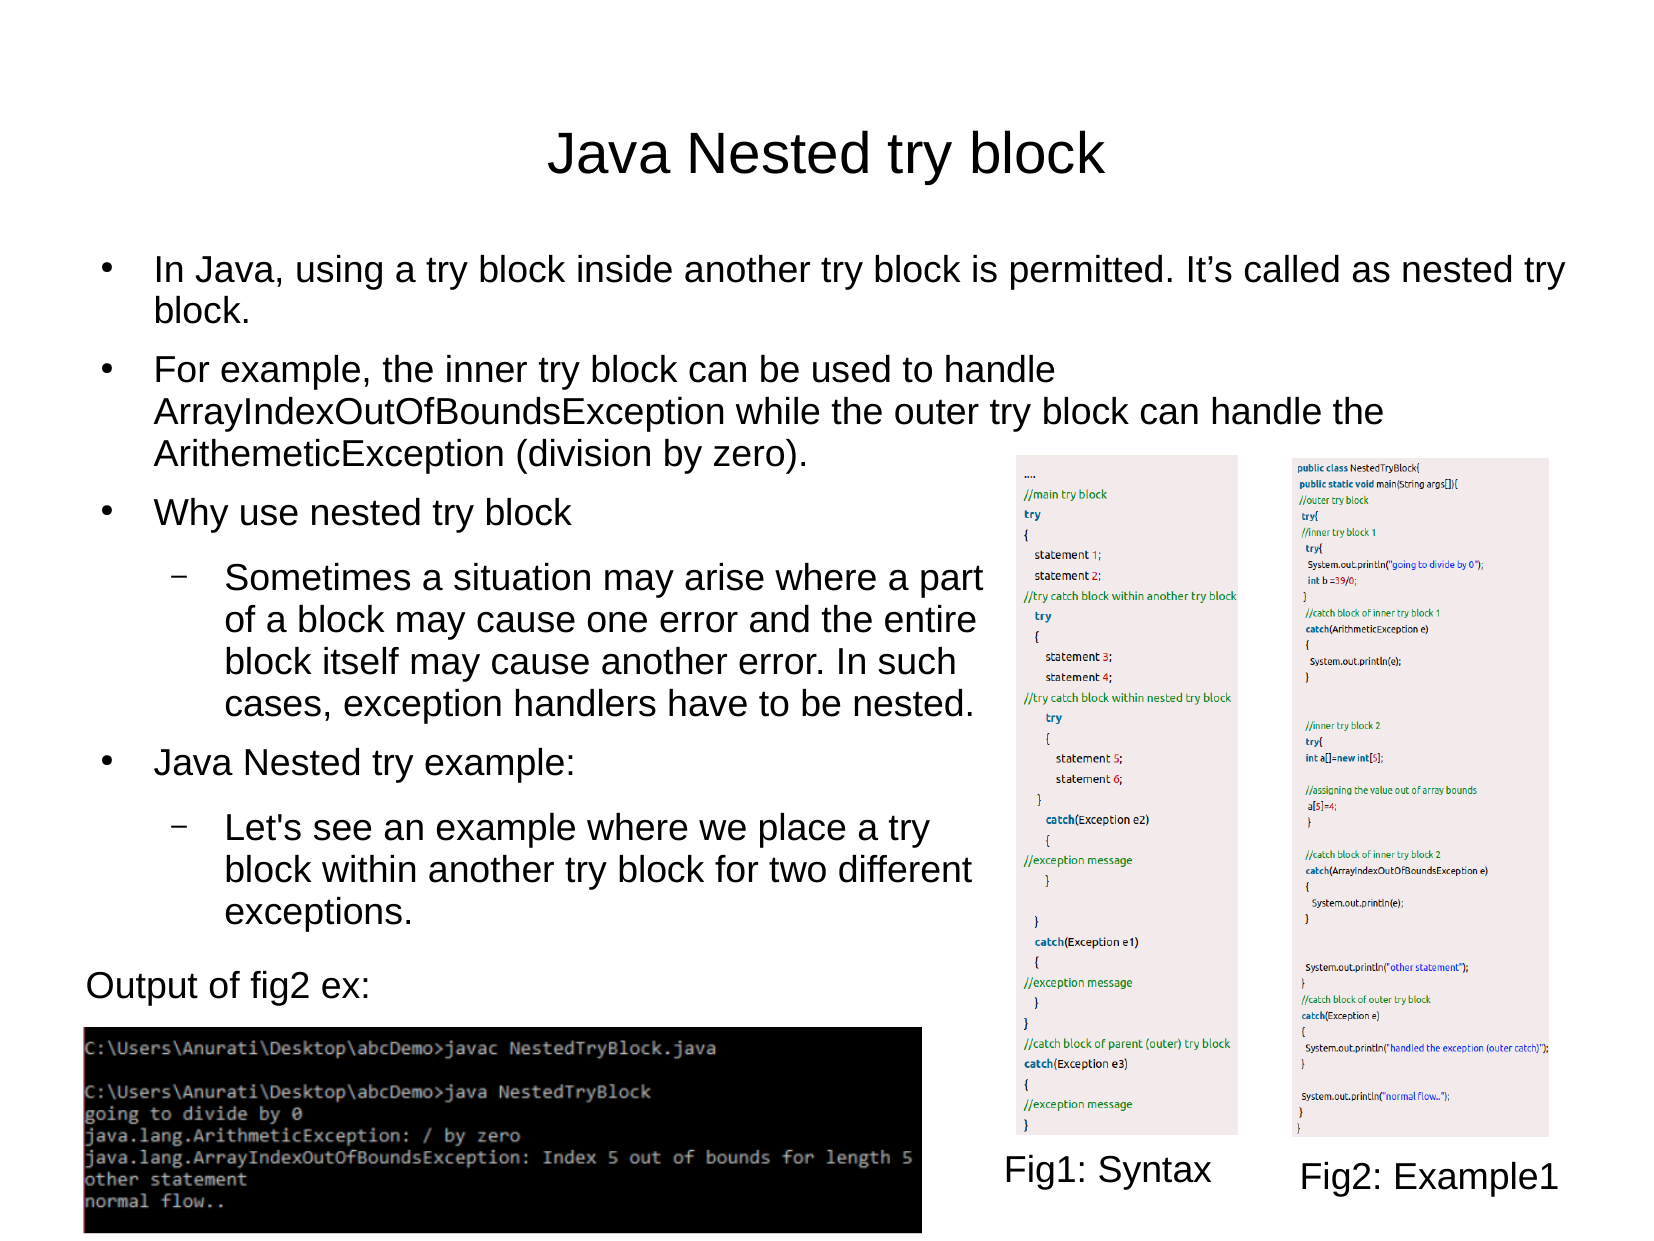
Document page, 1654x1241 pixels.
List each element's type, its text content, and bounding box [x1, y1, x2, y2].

picture [1016, 452, 1238, 1135]
text_box Fig2: Example1 [1284, 1148, 1609, 1241]
picture [1292, 458, 1549, 1137]
title Java Nested try block [82, 49, 1571, 248]
list In Java, using a try block inside another try block is permitted. It’s called as nested try block. For example, the inner try block can be used to handle ArrayIndexOutOfBoundsException while the outer try block can handle the ArithemeticException (division by zero). Why use nested try block Sometimes a situation may arise where a part of a block may cause one error and the entire block itself may cause another error. In such cases, exception handlers have to be nested. Java Nested try example: Let's see an example where we place a try block within another try block for two different exceptions. [82, 248, 1619, 1104]
picture [82, 1027, 922, 1237]
text_box Output of fig2 ex: [70, 956, 497, 1014]
text_box Fig1: Syntax [989, 1141, 1238, 1241]
